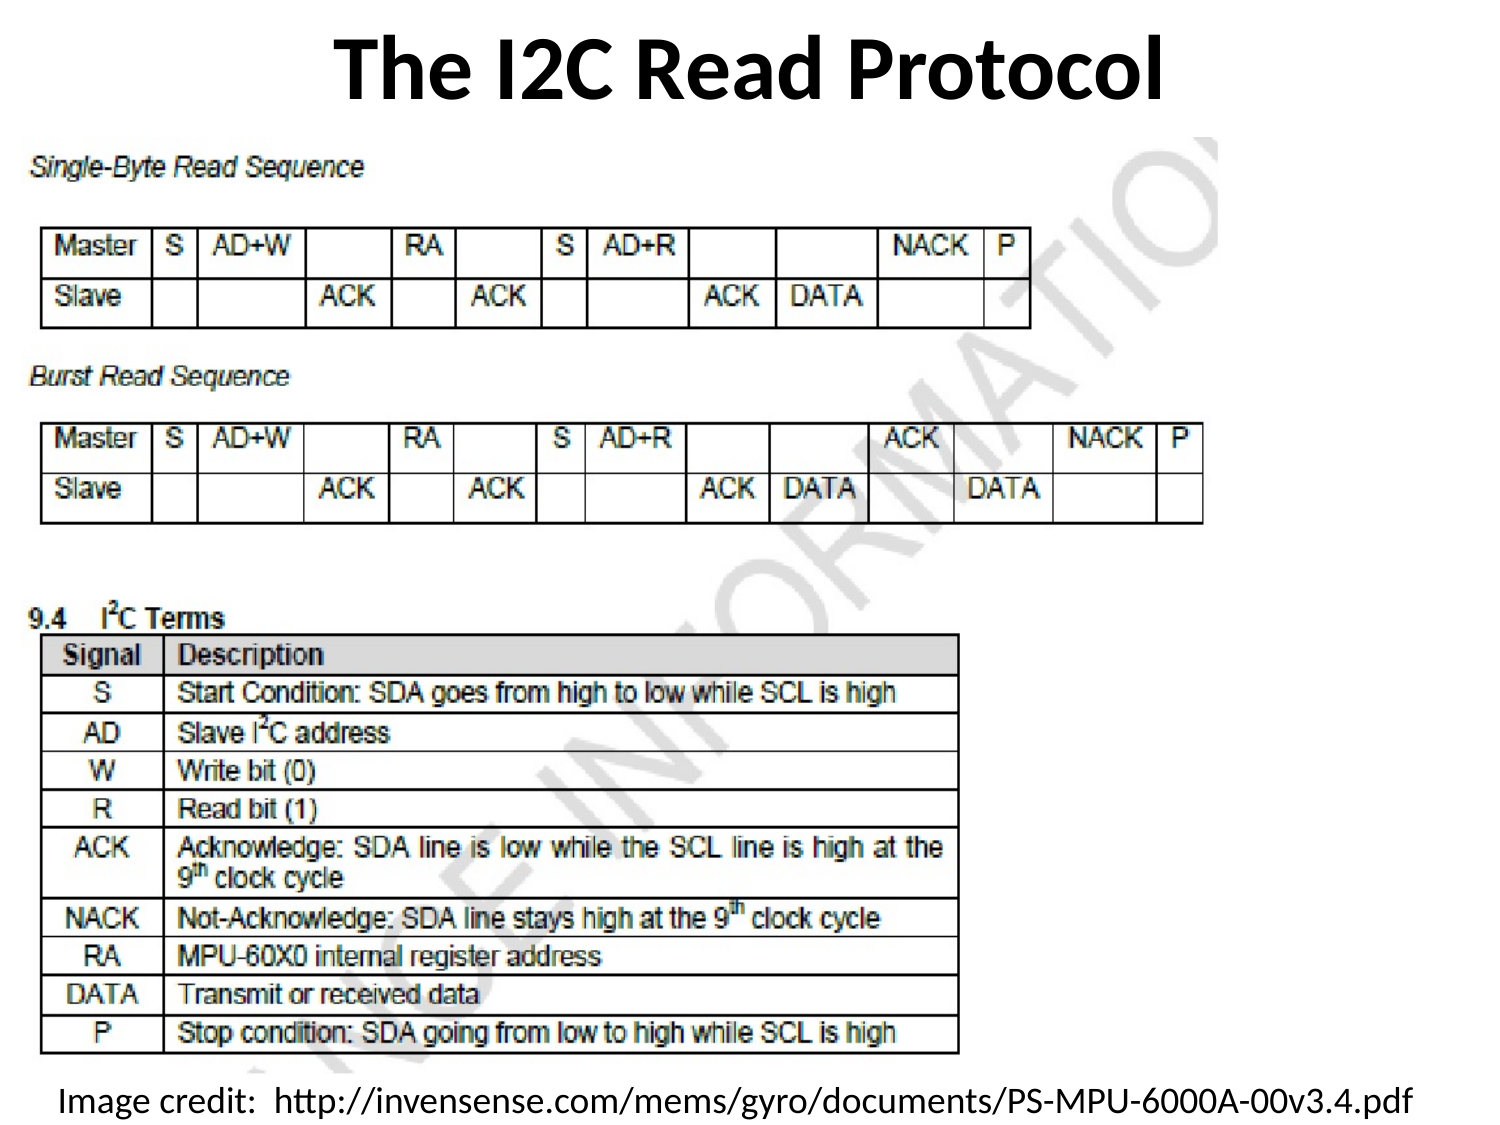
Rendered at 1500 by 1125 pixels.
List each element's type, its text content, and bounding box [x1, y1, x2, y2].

picture [1, 137, 1500, 1075]
text_box Image credit: http://invensense.com/mems/gyro/documents/PS-MPU-6000A-00v3.4.pdf [42, 1068, 1430, 1125]
title The I2C Read Protocol [75, 0, 1425, 125]
